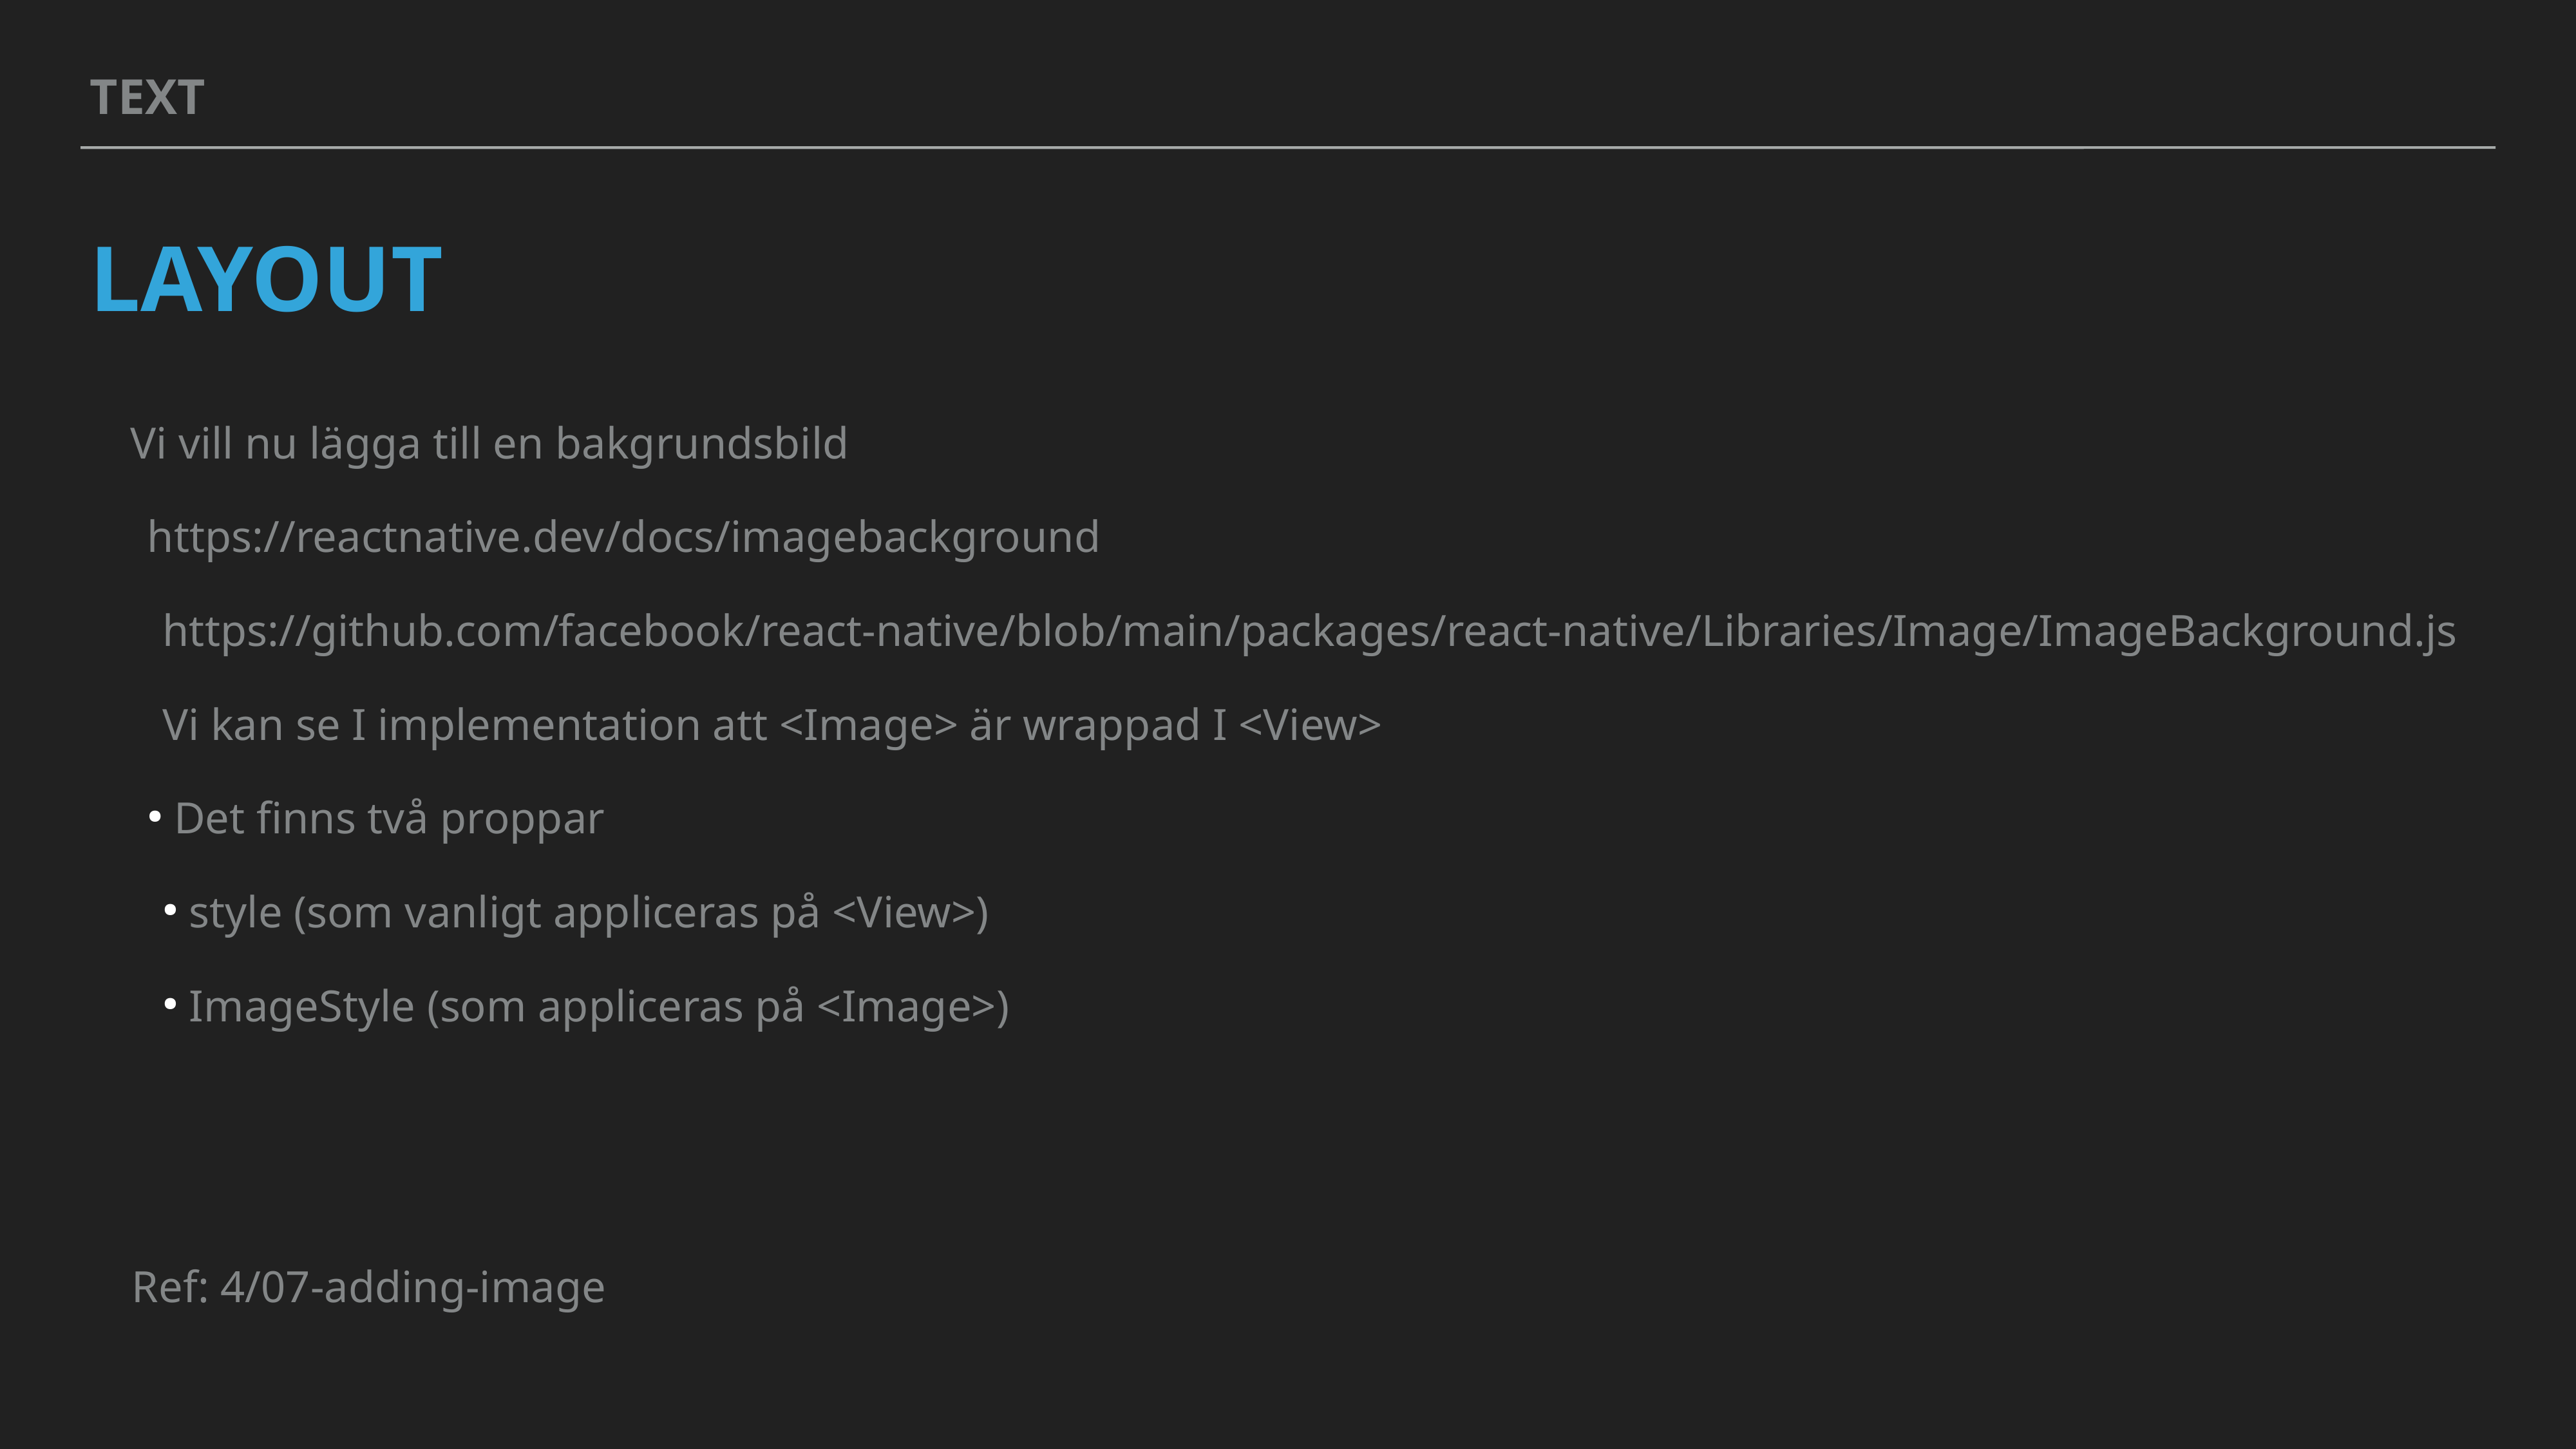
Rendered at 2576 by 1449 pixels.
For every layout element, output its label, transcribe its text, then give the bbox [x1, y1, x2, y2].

text_box Vi vill nu lägga till en bakgrundsbild https://reactnative.dev/docs/imagebackground https://github.com/facebook/react-native/blob/main/packages/react-native/Libraries/Image/ImageBackground.js Vi kan se I implementation att <Image> är wrappad I <View> Det finns två proppar style (som vanligt appliceras på <View>) ImageStyle (som appliceras på <Image>) Ref: 4/07-adding-image [77, 408, 2492, 1353]
text_box Layout [80, 228, 2496, 336]
